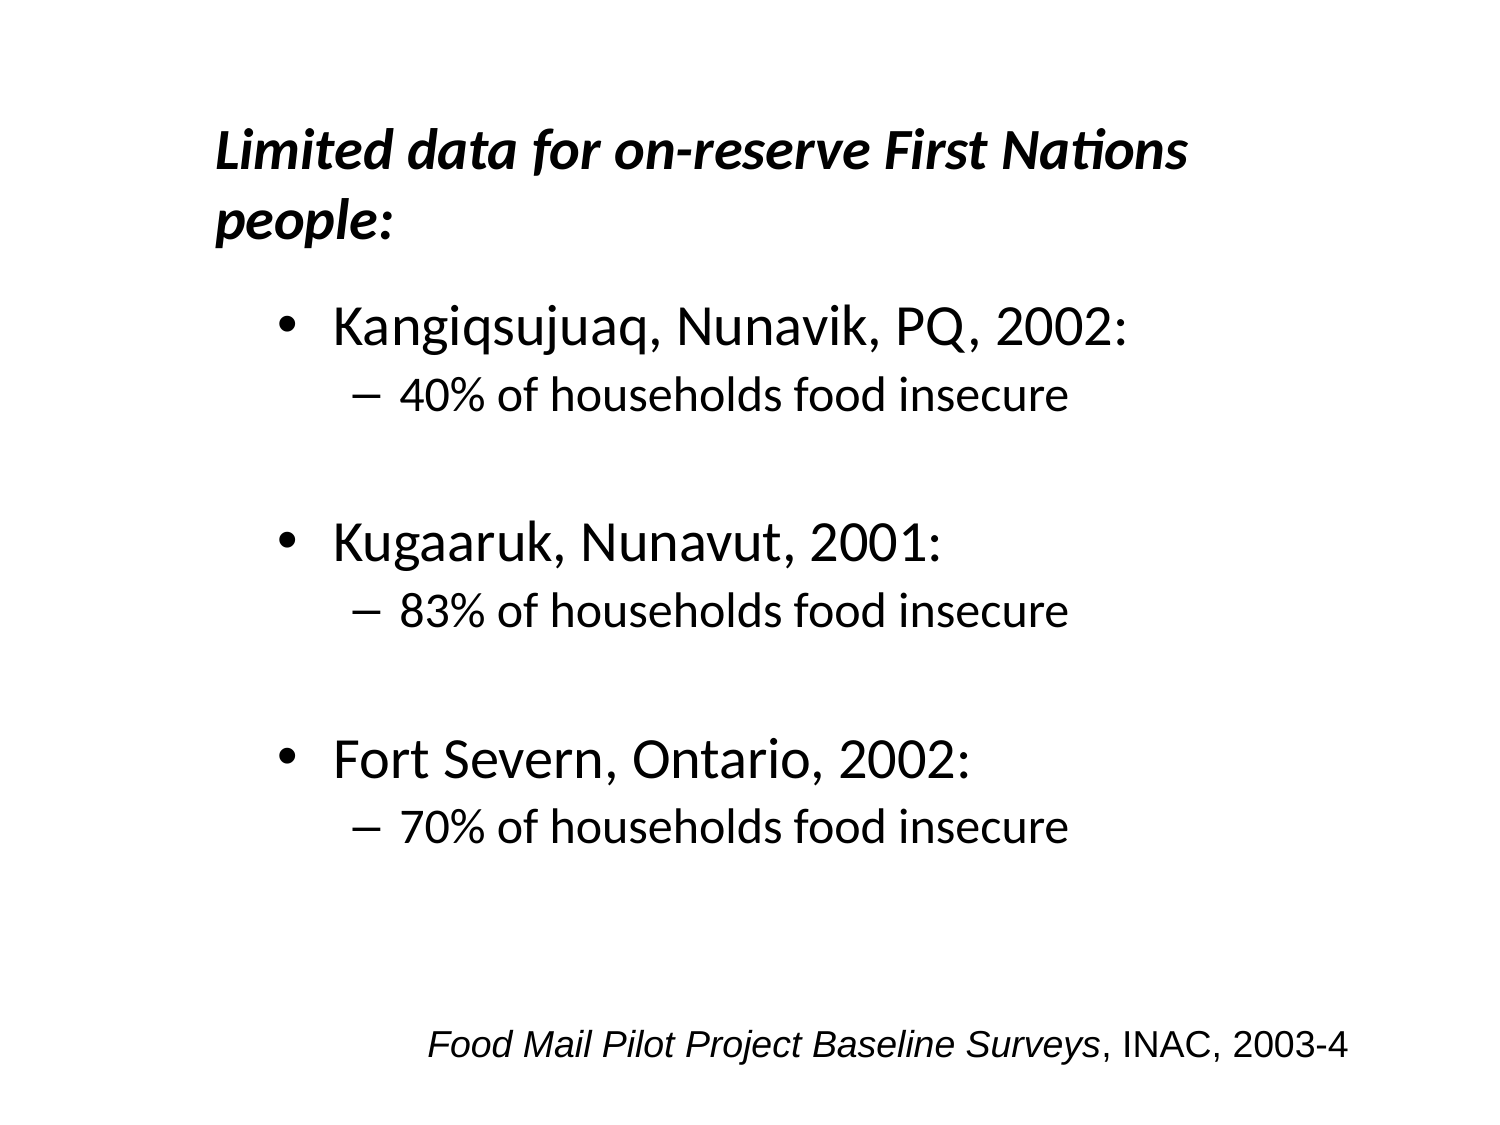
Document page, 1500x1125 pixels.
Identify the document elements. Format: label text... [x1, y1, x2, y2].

list Kangiqsujuaq, Nunavik, PQ, 2002: 40% of households food insecure Kugaaruk, Nunavut, 2001: 83% of households food insecure Fort Severn, Ontario, 2002: 70% of households food insecure [262, 287, 1266, 900]
title Limited data for on-reserve First Nations people: [200, 75, 1266, 288]
text_box Food Mail Pilot Project Baseline Surveys, INAC, 2003-4 [412, 1012, 1500, 1073]
